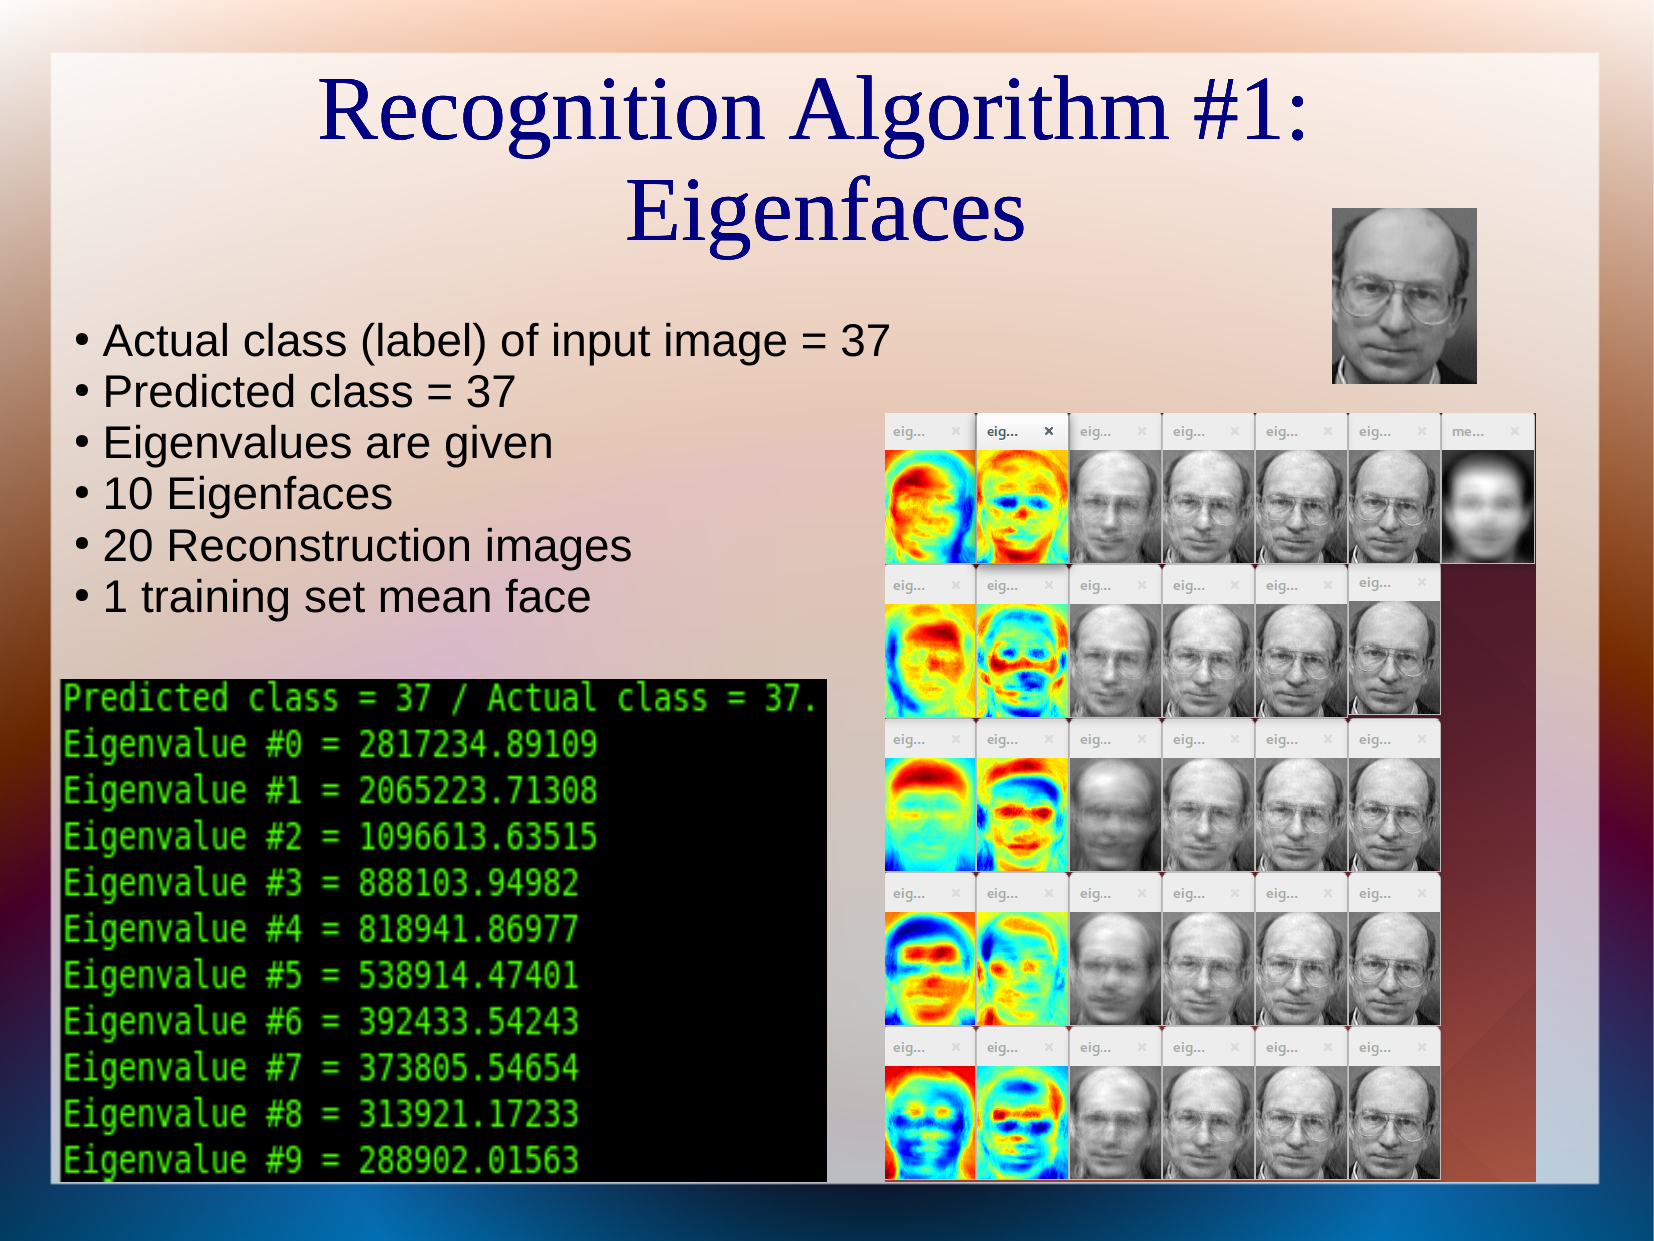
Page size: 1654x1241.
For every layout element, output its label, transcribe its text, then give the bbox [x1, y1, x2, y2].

text_box Actual class (label) of input image = 37 Predicted class = 37 Eigenvalues are given 10 Eigenfaces 20 Reconstruction images 1 training set mean face [59, 307, 945, 662]
picture [0, 0, 1654, 1241]
title Recognition Algorithm #1: Eigenfaces [82, 55, 1571, 263]
